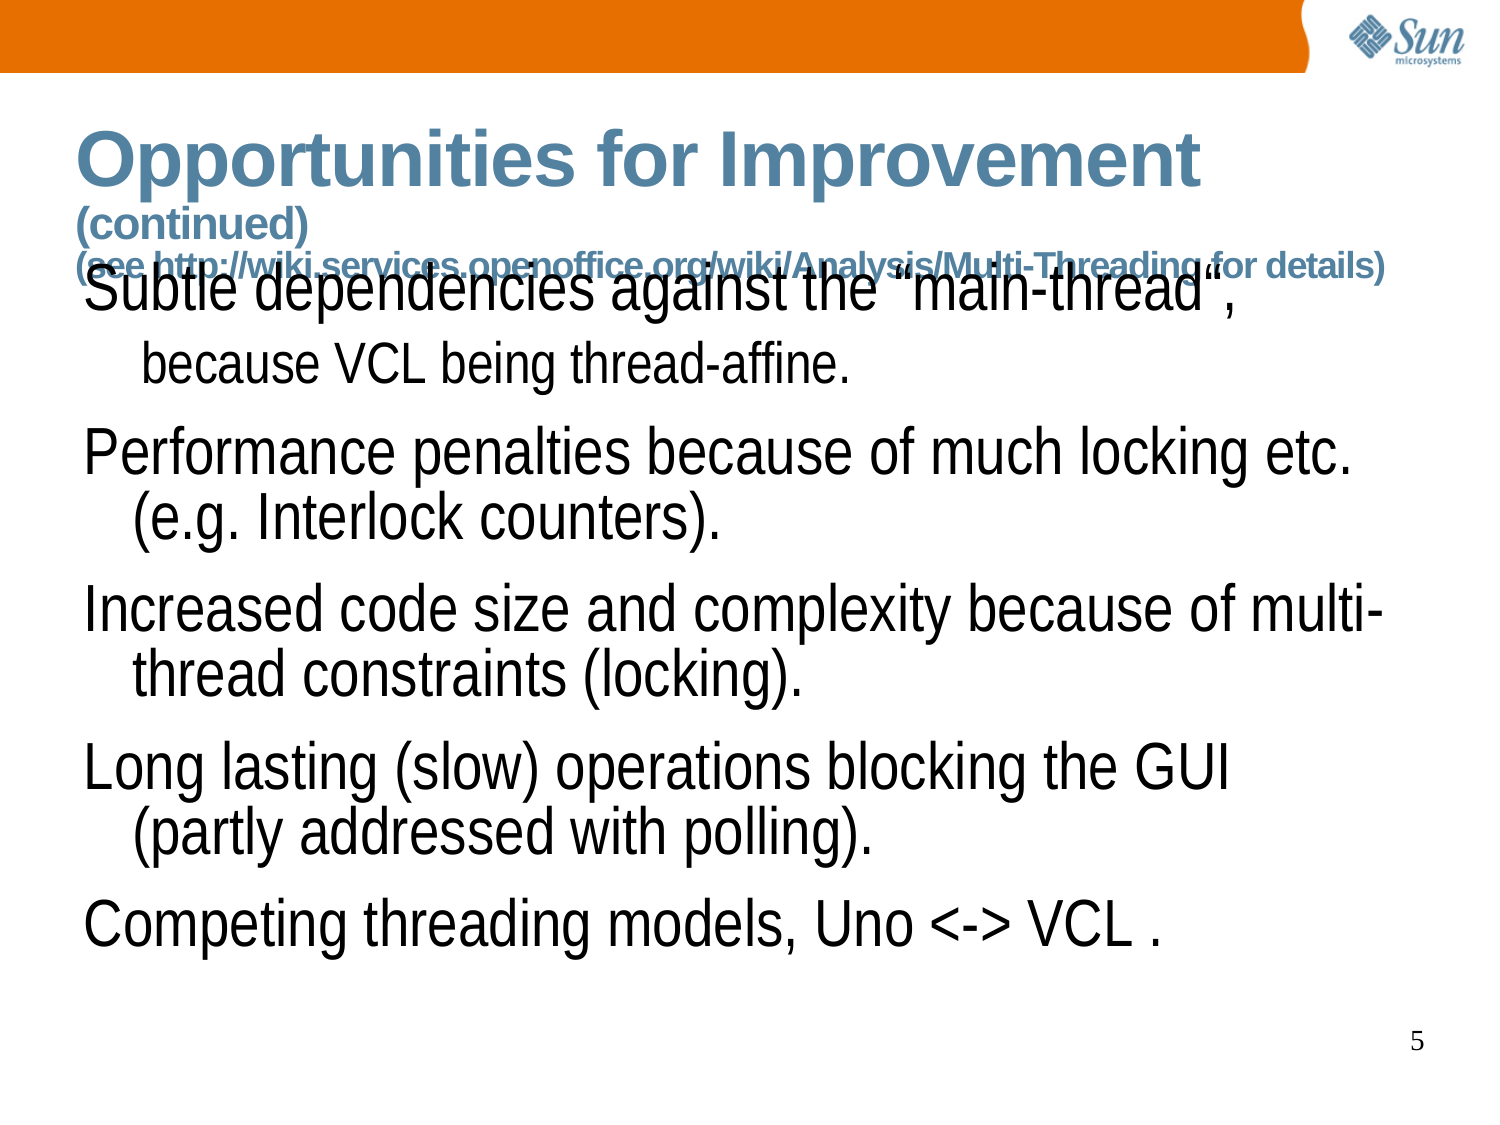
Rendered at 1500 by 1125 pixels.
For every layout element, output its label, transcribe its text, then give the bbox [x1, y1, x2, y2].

list Subtle dependencies against the “main-thread“, because VCL being thread-affine. Performance penalties because of much locking etc. (e.g. Interlock counters). Increased code size and complexity because of multi-thread constraints (locking). Long lasting (slow) operations blocking the GUI (partly addressed with polling). Competing threading models, Uno <-> VCL . [64, 258, 1401, 1062]
title Opportunities for Improvement (continued) (see http://wiki.services.openoffice.org/wiki/Analysis/Multi-Threading for details) [75, 123, 1437, 250]
picture [0, 0, 1500, 73]
